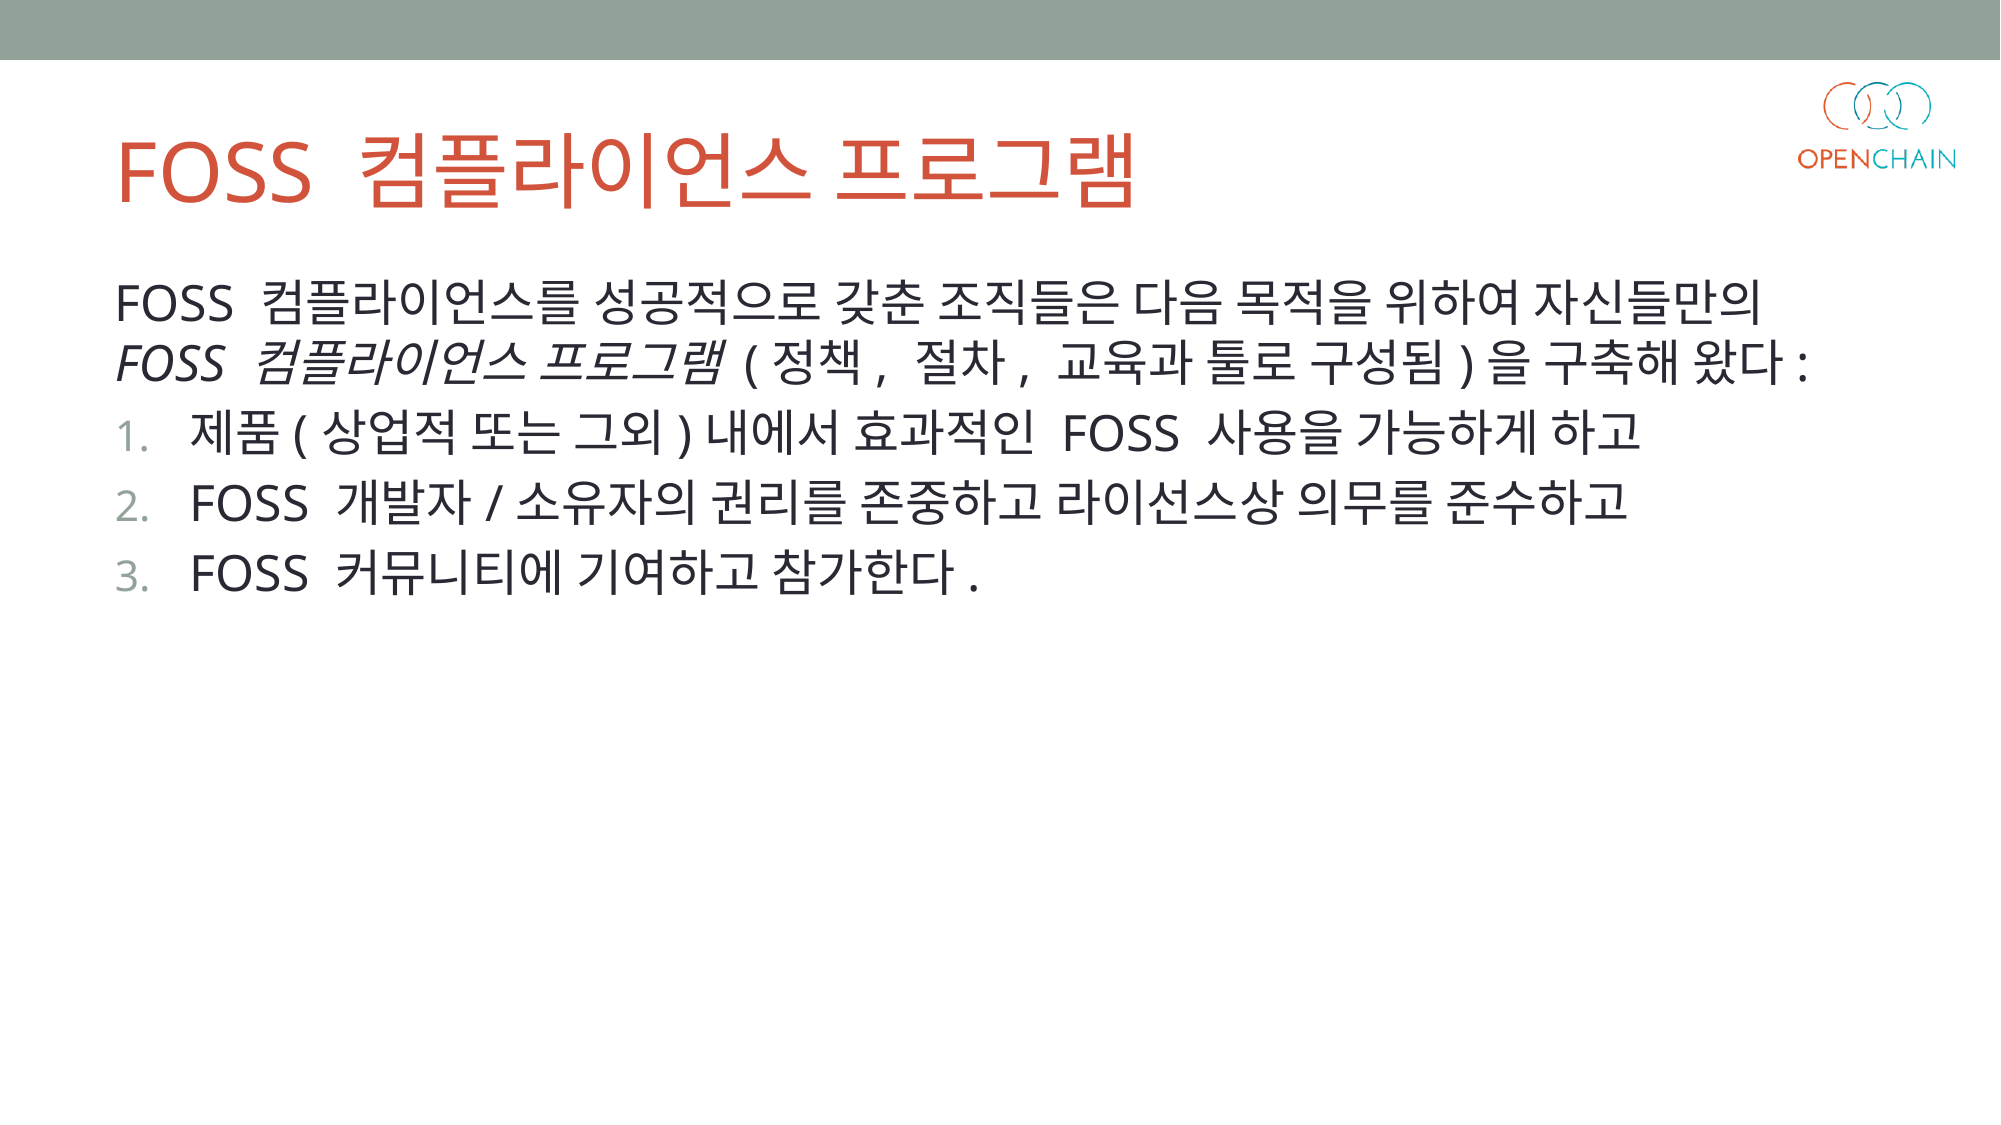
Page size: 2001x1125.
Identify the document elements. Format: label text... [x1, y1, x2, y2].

title FOSS 컴플라이언스 프로그램 [99, 87, 1900, 251]
list FOSS 컴플라이언스를 성공적으로 갖춘 조직들은 다음 목적을 위하여 자신들만의 FOSS 컴플라이언스 프로그램 (정책, 절차, 교육과 툴로 구성됨)을 구축해 왔다: 제품(상업적 또는 그외)내에서 효과적인 FOSS 사용을 가능하게 하고 FOSS 개발자/소유자의 권리를 존중하고 라이선스상 의무를 준수하고 FOSS 커뮤니티에 기여하고 참가한다. [99, 263, 1900, 1064]
